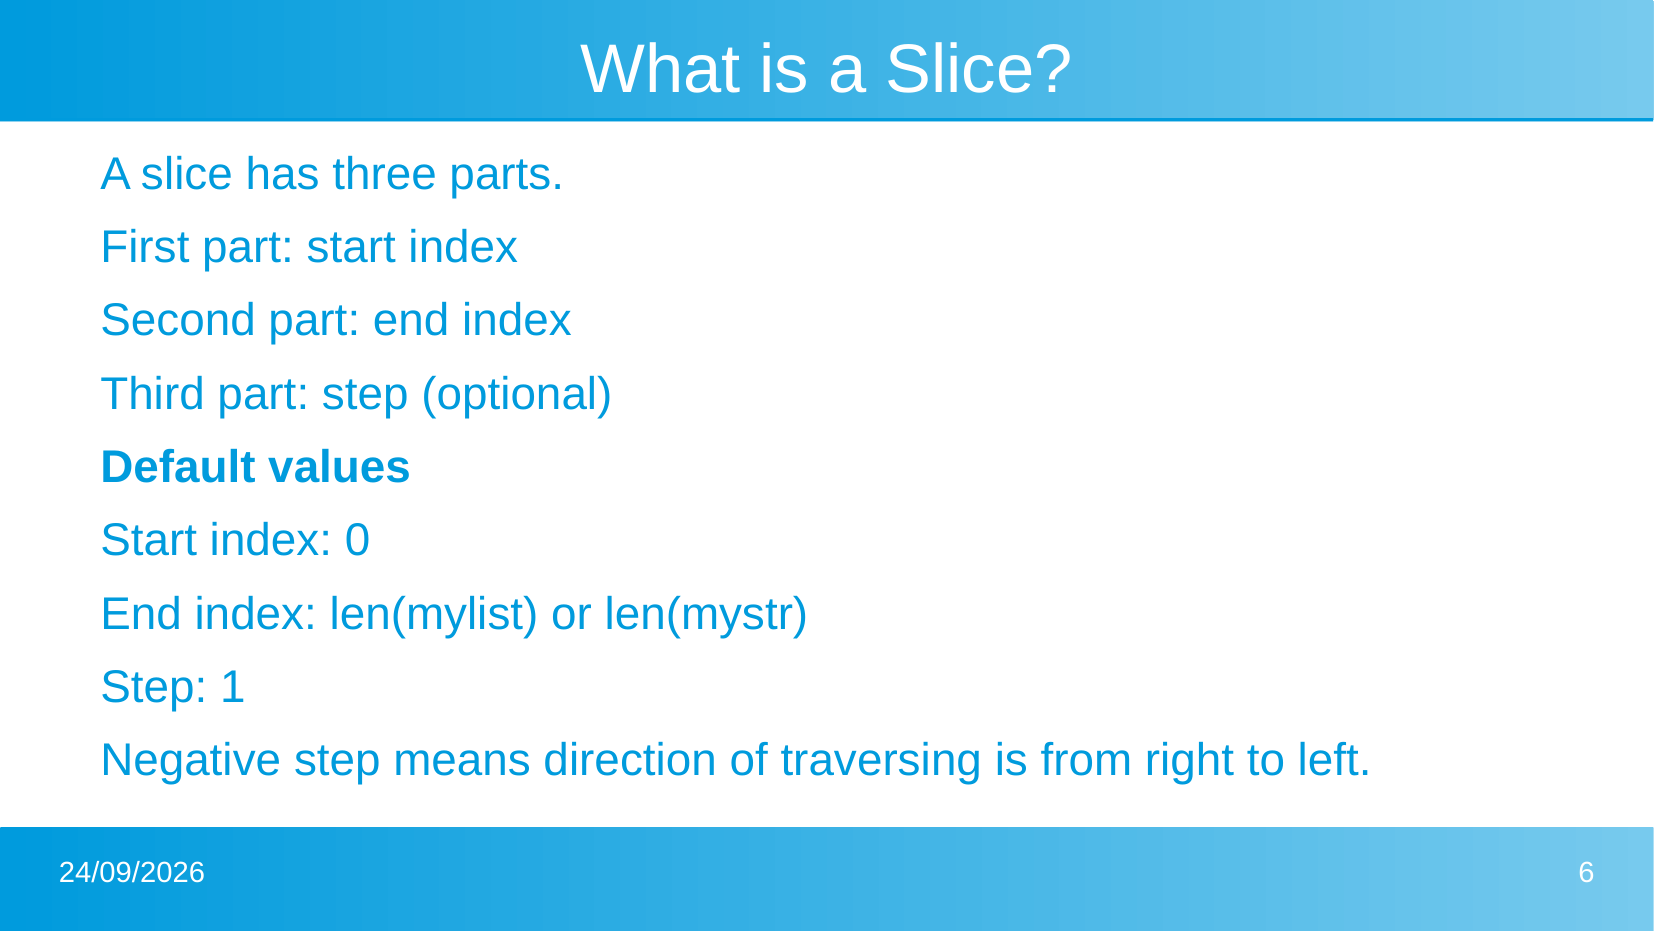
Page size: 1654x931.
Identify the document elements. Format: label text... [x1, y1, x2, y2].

title What is a Slice? [59, 29, 1595, 108]
list A slice has three parts. First part: start index Second part: end index Third part: step (optional) Default values Start index: 0 End index: len(mylist) or len(mystr) Step: 1 Negative step means direction of traversing is from right to left. [29, 147, 1565, 739]
